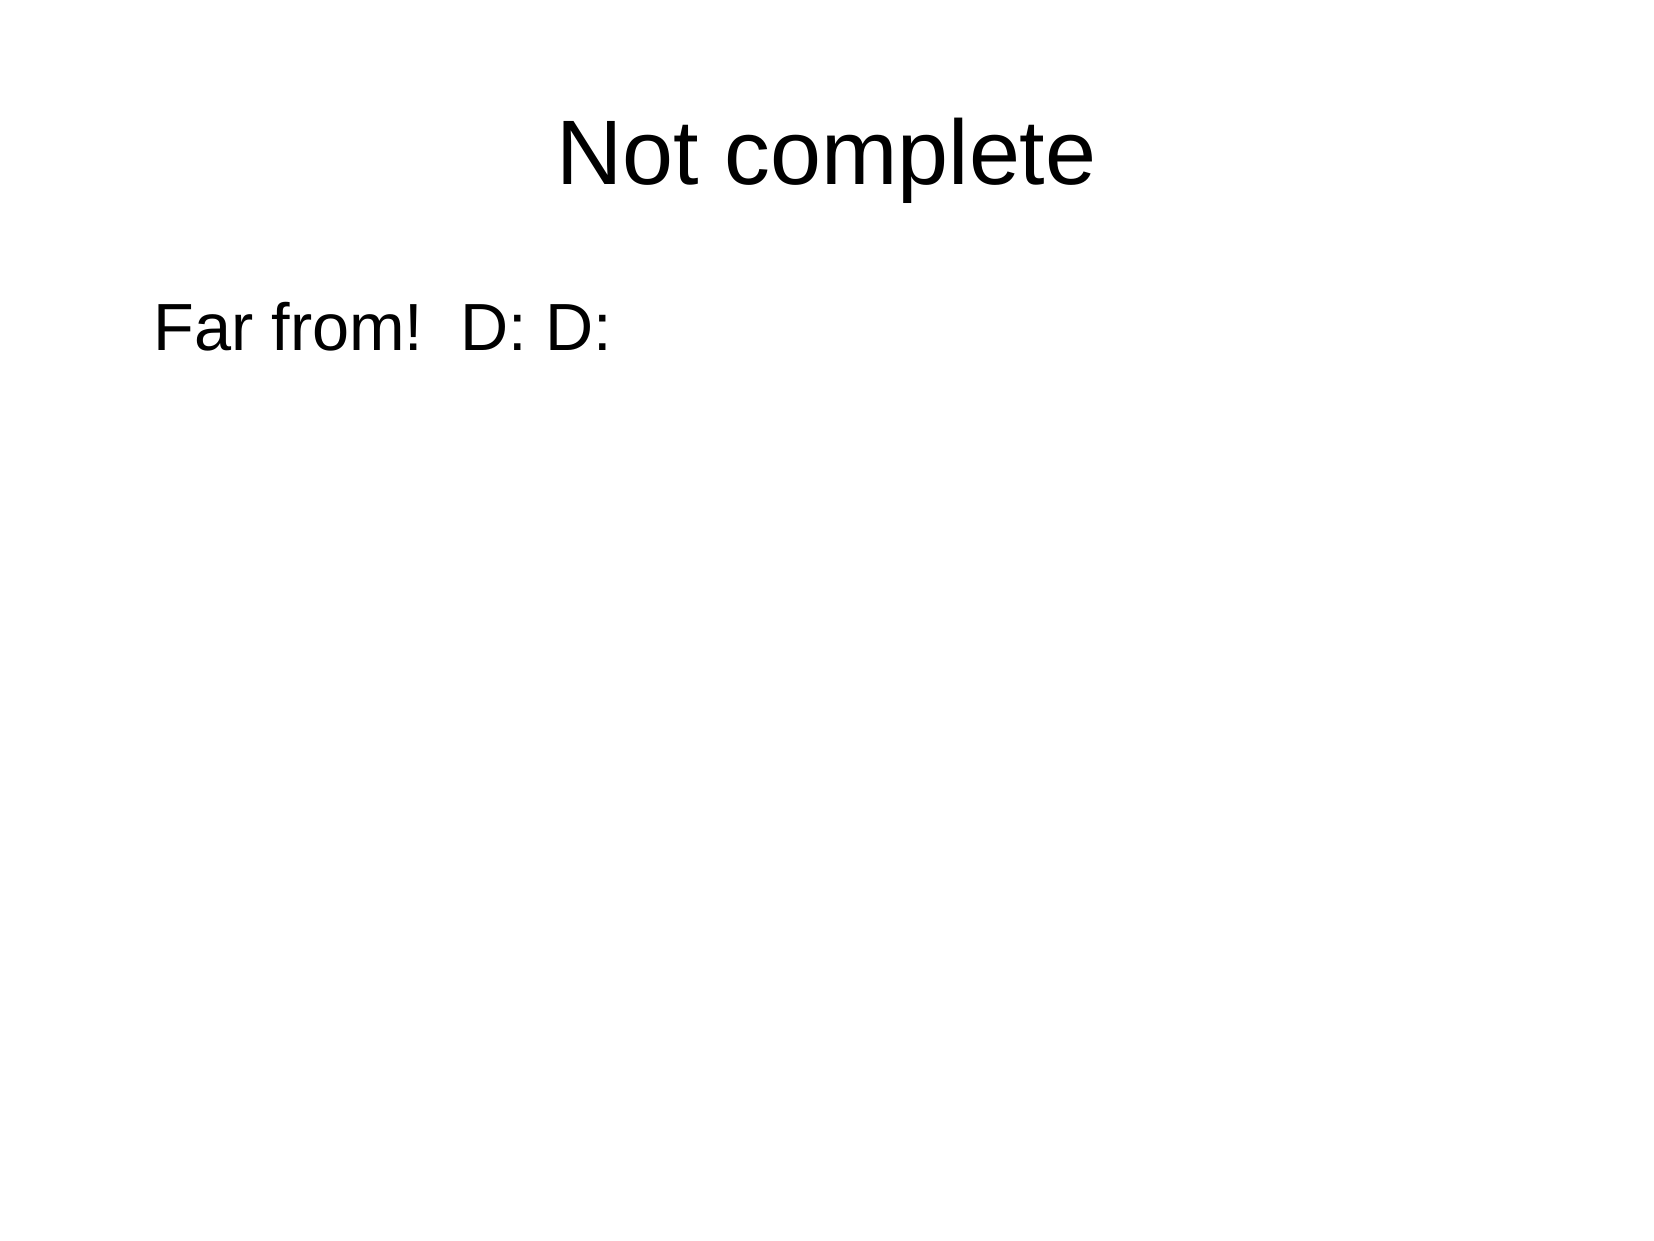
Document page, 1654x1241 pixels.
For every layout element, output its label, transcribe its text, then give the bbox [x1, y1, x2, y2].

list Far from! D: D: [82, 290, 1571, 1010]
title Not complete [82, 49, 1571, 257]
